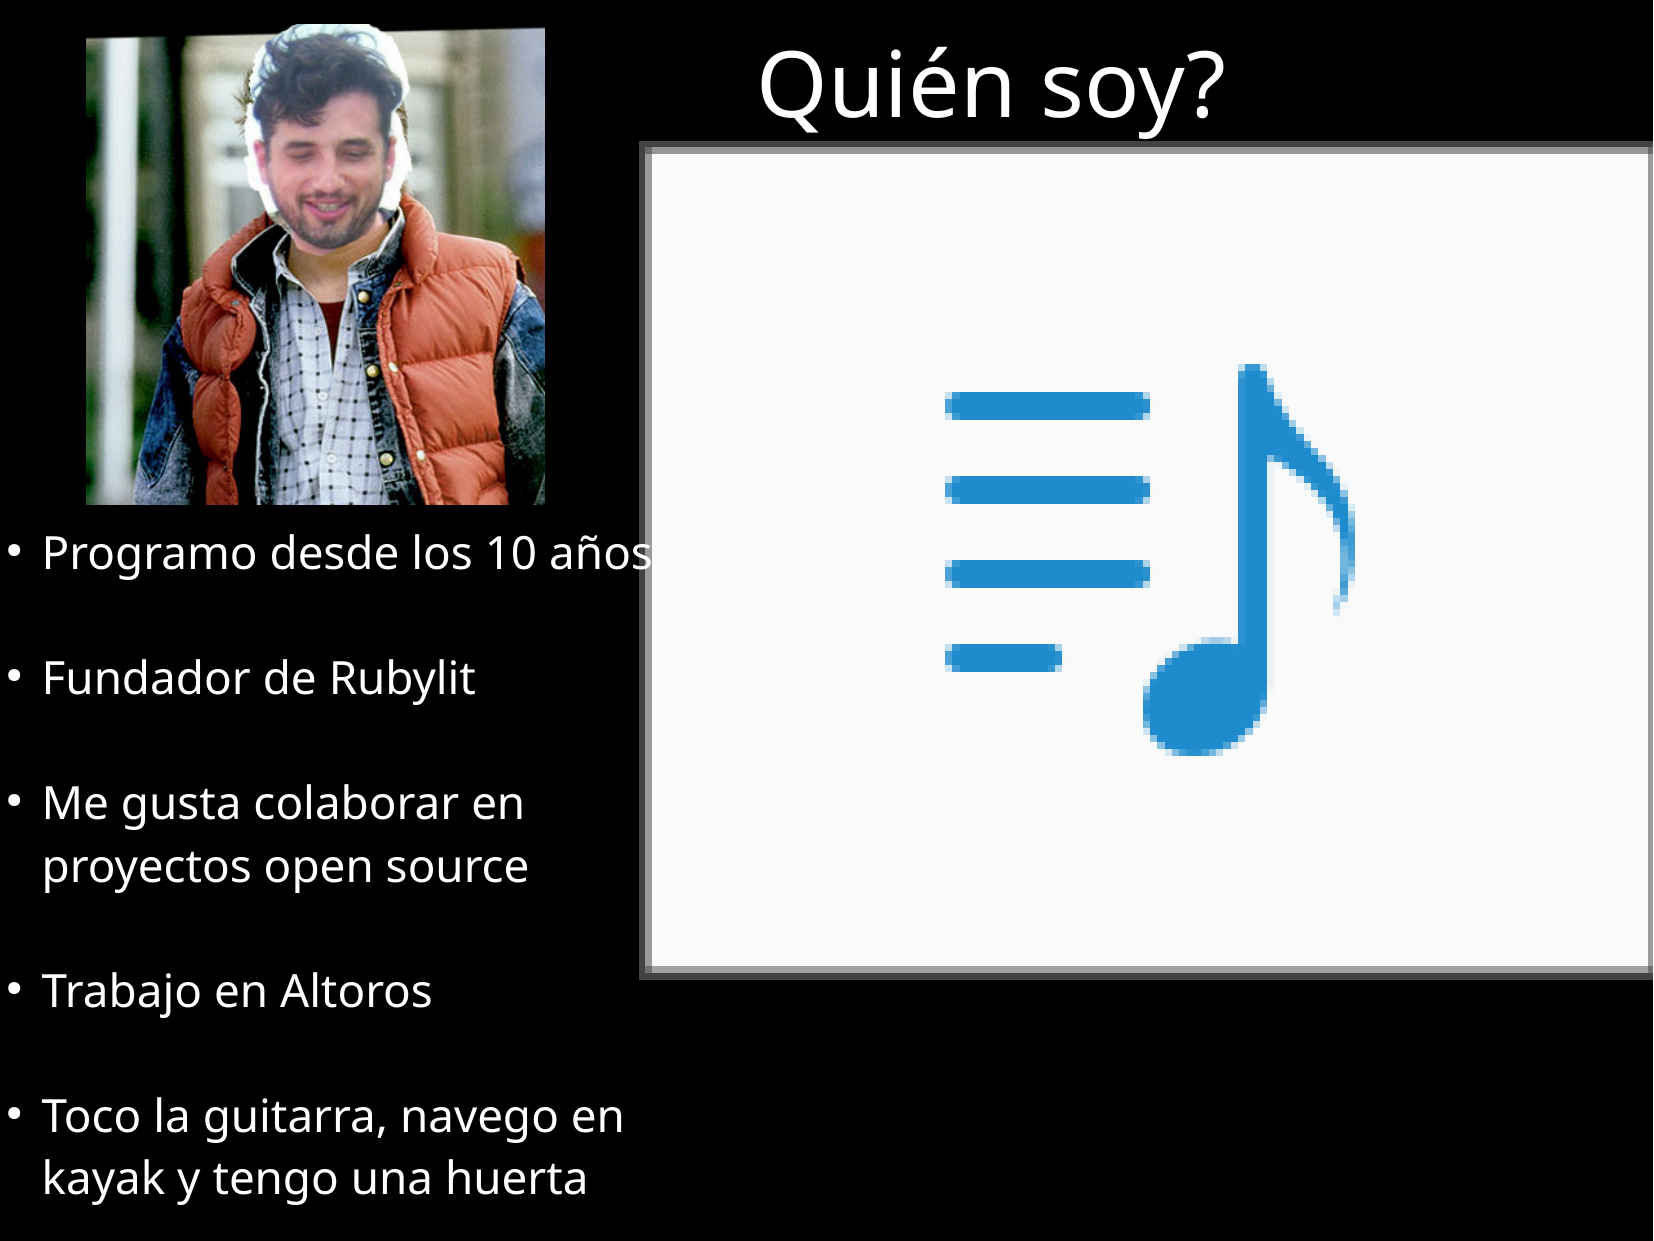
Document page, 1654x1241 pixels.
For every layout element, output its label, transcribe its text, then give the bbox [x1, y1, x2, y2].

text_box Programo desde los 10 años Fundador de Rubylit Me gusta colaborar en proyectos open source Trabajo en Altoros Toco la guitarra, navego en kayak y tengo una huerta [0, 513, 682, 1241]
title Quién soy? [247, 0, 1653, 186]
text_box [637, 140, 1653, 981]
picture [86, 24, 545, 505]
